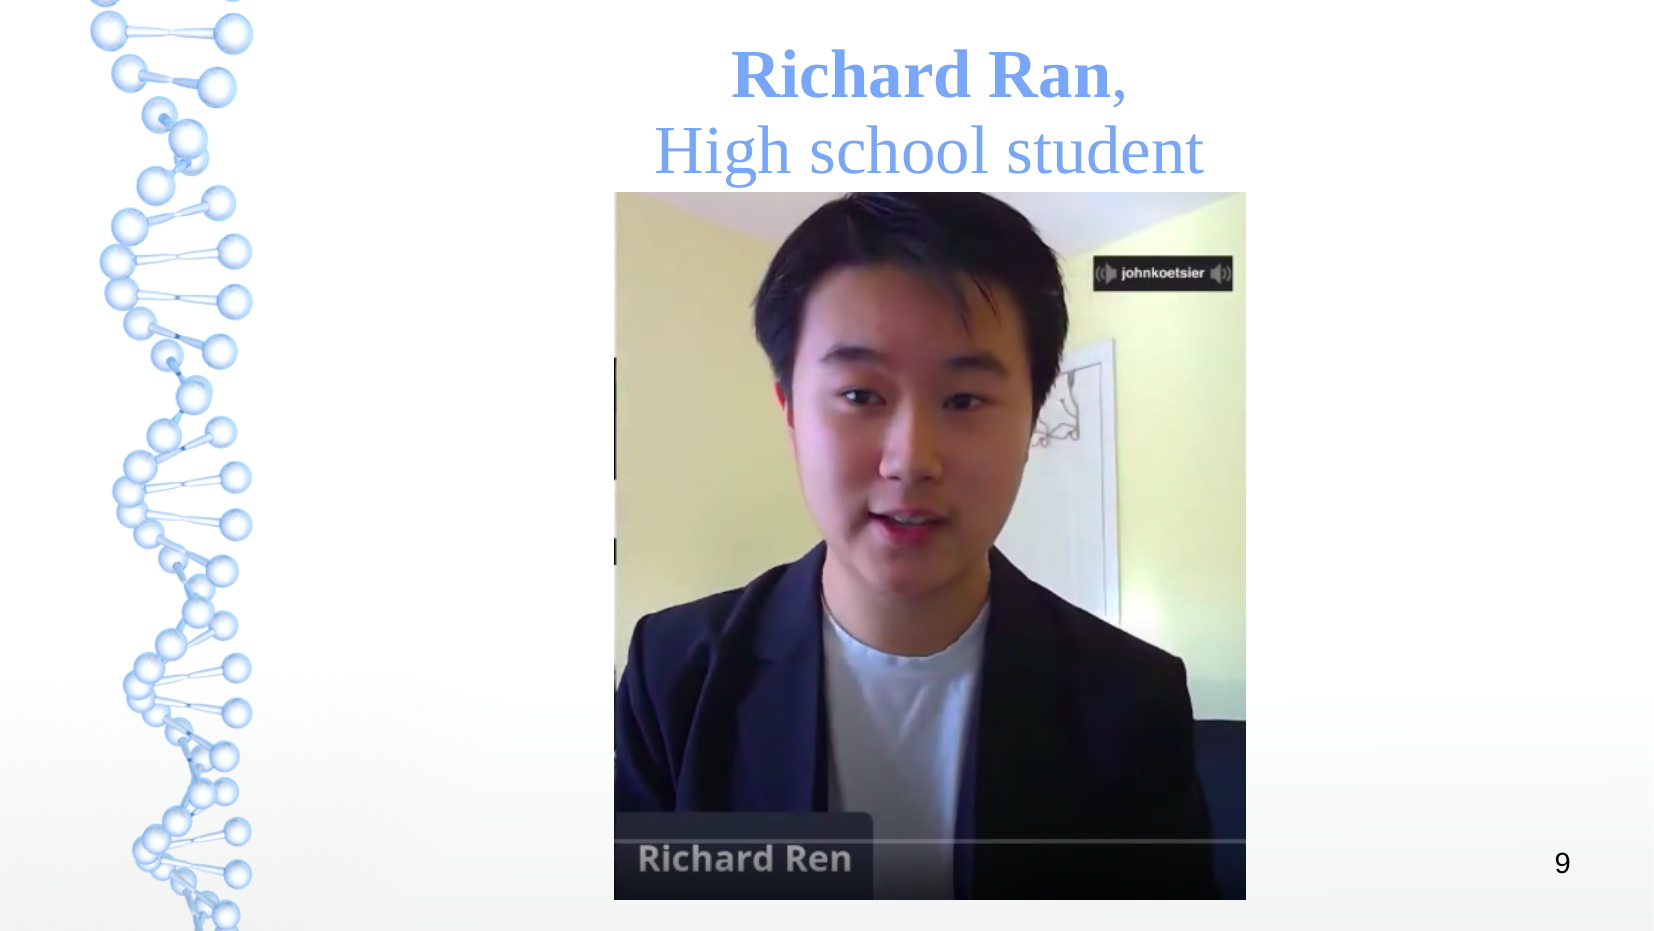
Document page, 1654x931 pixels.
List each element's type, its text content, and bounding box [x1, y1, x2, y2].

title Richard Ran, High school student [265, 35, 1595, 189]
picture [0, 0, 1654, 931]
